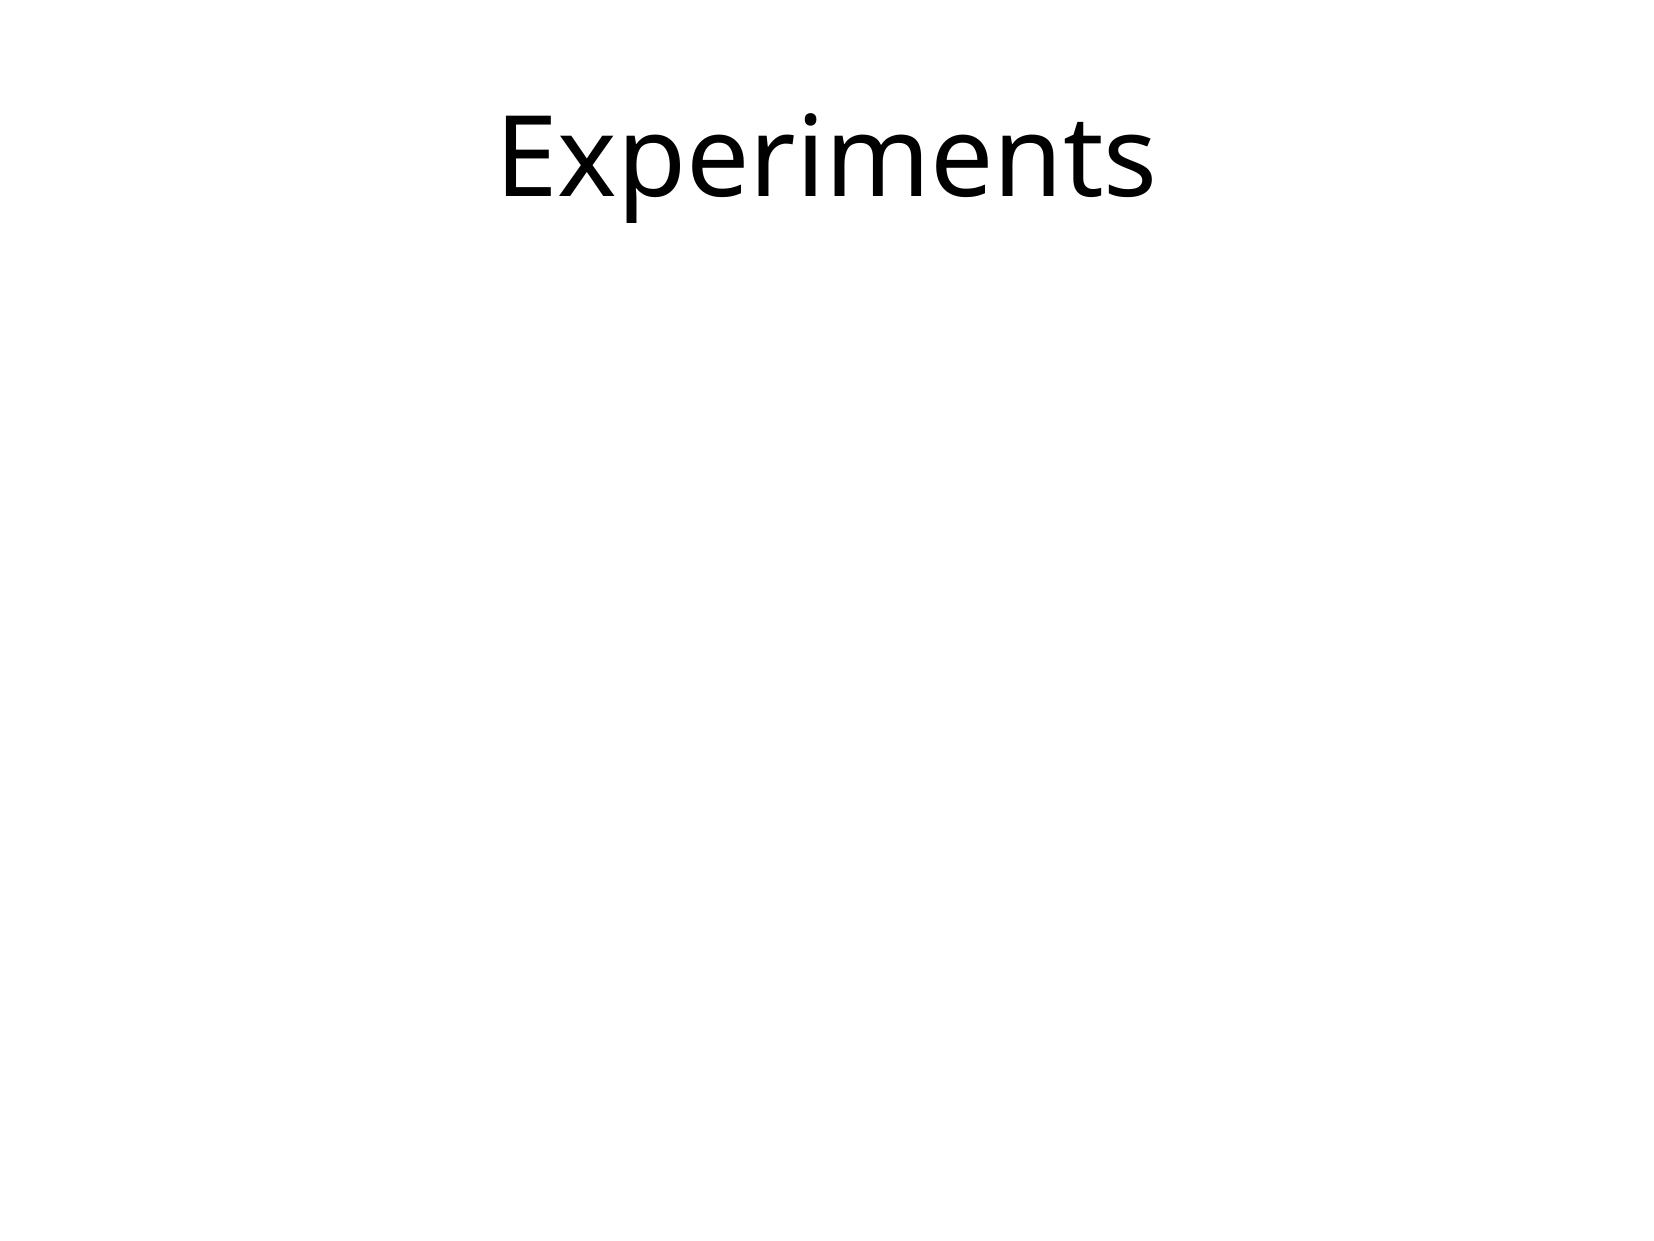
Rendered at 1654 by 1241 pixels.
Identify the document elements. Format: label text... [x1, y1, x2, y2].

title Experiments [82, 49, 1571, 257]
